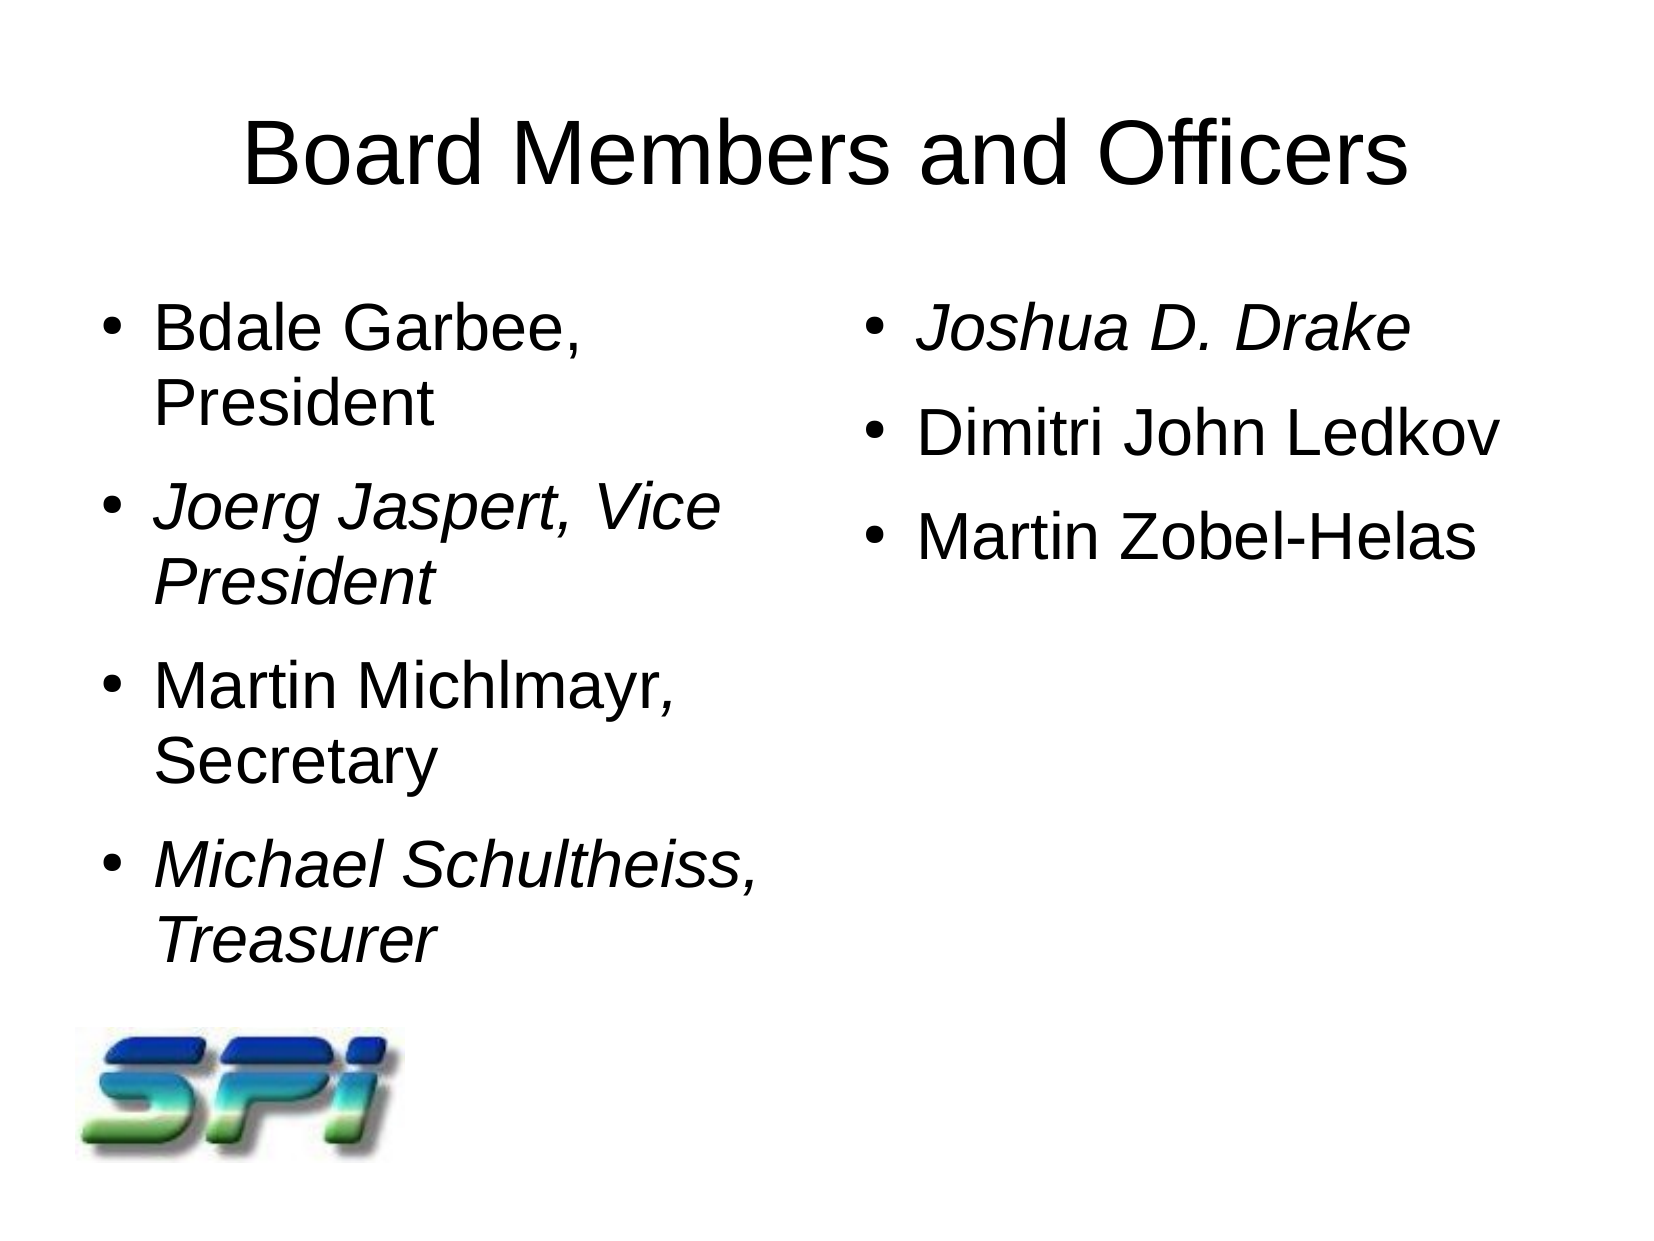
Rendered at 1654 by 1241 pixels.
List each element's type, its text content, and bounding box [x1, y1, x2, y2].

picture [75, 1027, 405, 1163]
list Joshua D. Drake Dimitri John Ledkov Martin Zobel-Helas [845, 290, 1572, 1094]
title Board Members and Officers [82, 49, 1571, 257]
list Bdale Garbee, President Joerg Jaspert, Vice President Martin Michlmayr, Secretary Michael Schultheiss, Treasurer [82, 290, 809, 1109]
